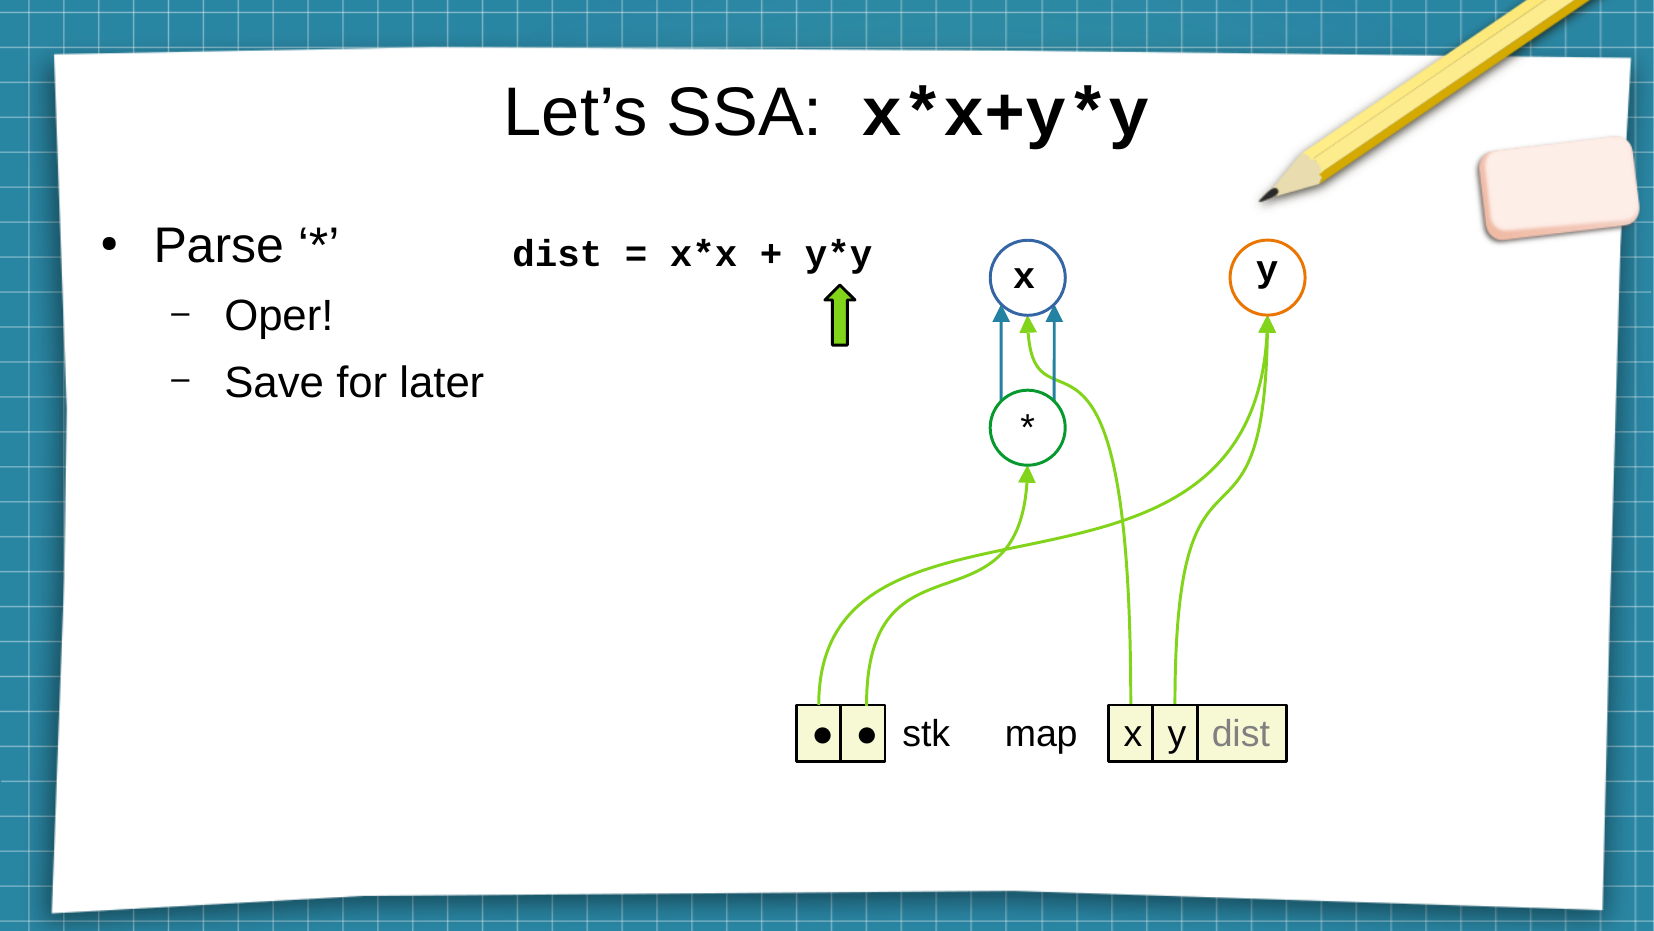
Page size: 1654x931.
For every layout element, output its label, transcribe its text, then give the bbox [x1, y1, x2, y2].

text_box y [1152, 705, 1196, 762]
text_box [824, 285, 855, 346]
list Parse ‘*’ Oper! Save for later [82, 217, 571, 841]
text_box x [1111, 705, 1151, 762]
title Let’s SSA: x*x+y*y [82, 37, 1571, 193]
text_box dist [1197, 705, 1287, 762]
picture [0, 0, 1654, 931]
text_box ● [842, 705, 886, 762]
text_box dist = x*x + y*y [482, 228, 903, 286]
text_box map [990, 705, 1111, 804]
text_box * [990, 390, 1066, 466]
text_box stk [887, 705, 976, 762]
text_box y [1241, 242, 1294, 301]
text_box x [998, 249, 1051, 308]
text_box ● [796, 705, 841, 762]
